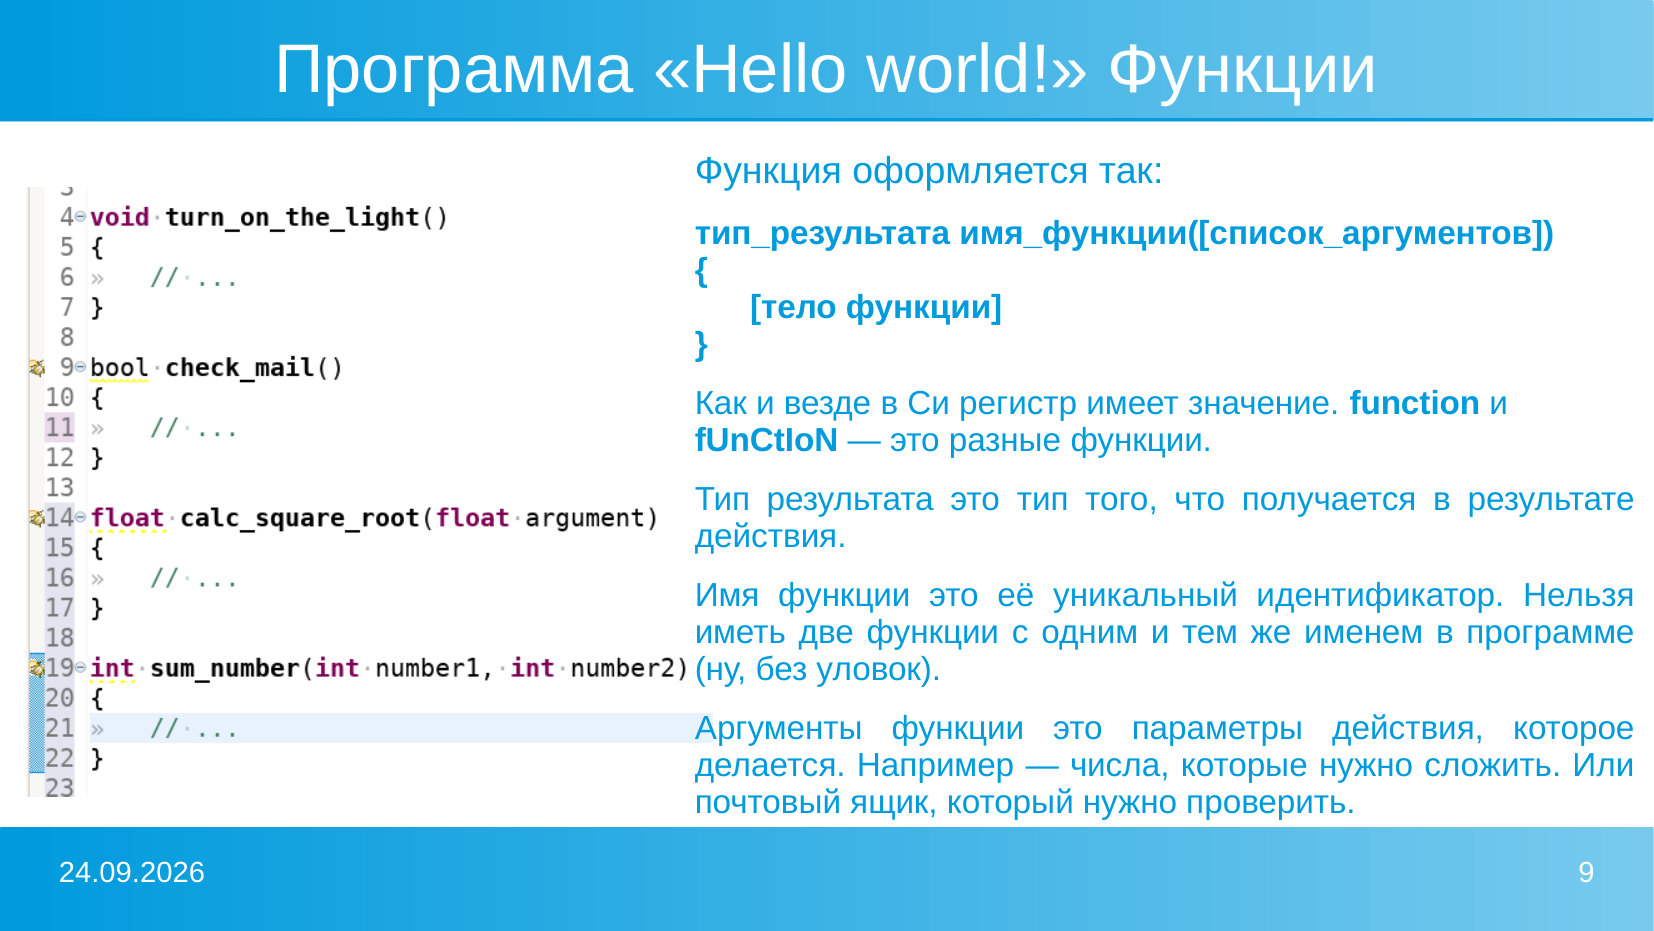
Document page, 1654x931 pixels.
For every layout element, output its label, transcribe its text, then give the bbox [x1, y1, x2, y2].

title Программа «Hello world!» Функции [59, 29, 1595, 108]
picture [26, 187, 694, 797]
list Функция оформляется так: тип_результата имя_функции([список_аргументов]) { [тело функции] } Как и везде в Си регистр имеет значение. function и fUnCtIoN — это разные функции. Тип результата это тип того, что получается в результате действия. Имя функции это её уникальный идентификатор. Нельзя иметь две функции с одним и тем же именем в программе (ну, без уловок). Аргументы функции это параметры действия, которое делается. Например — числа, которые нужно сложить. Или почтовый ящик, который нужно проверить. [694, 150, 1636, 800]
